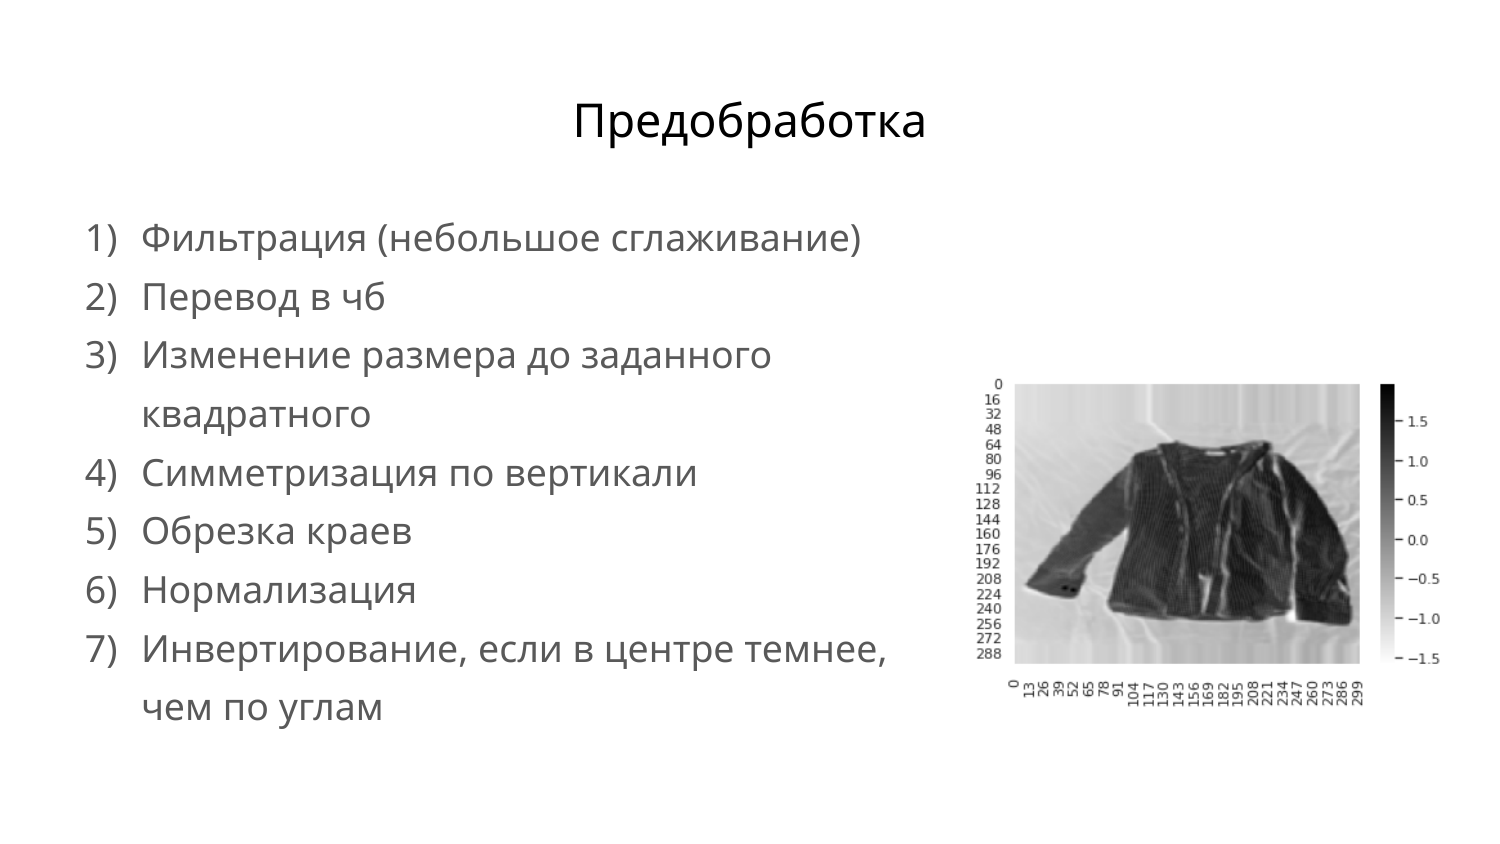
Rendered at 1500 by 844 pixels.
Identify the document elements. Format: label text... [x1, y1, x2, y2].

title Предобработка [51, 72, 1449, 167]
picture [966, 370, 1450, 713]
list Фильтрация (небольшое сглаживание) Перевод в чб Изменение размера до заданного квадратного Симметризация по вертикали Обрезка краев Нормализация Инвертирование, если в центре темнее, чем по углам [51, 189, 967, 749]
